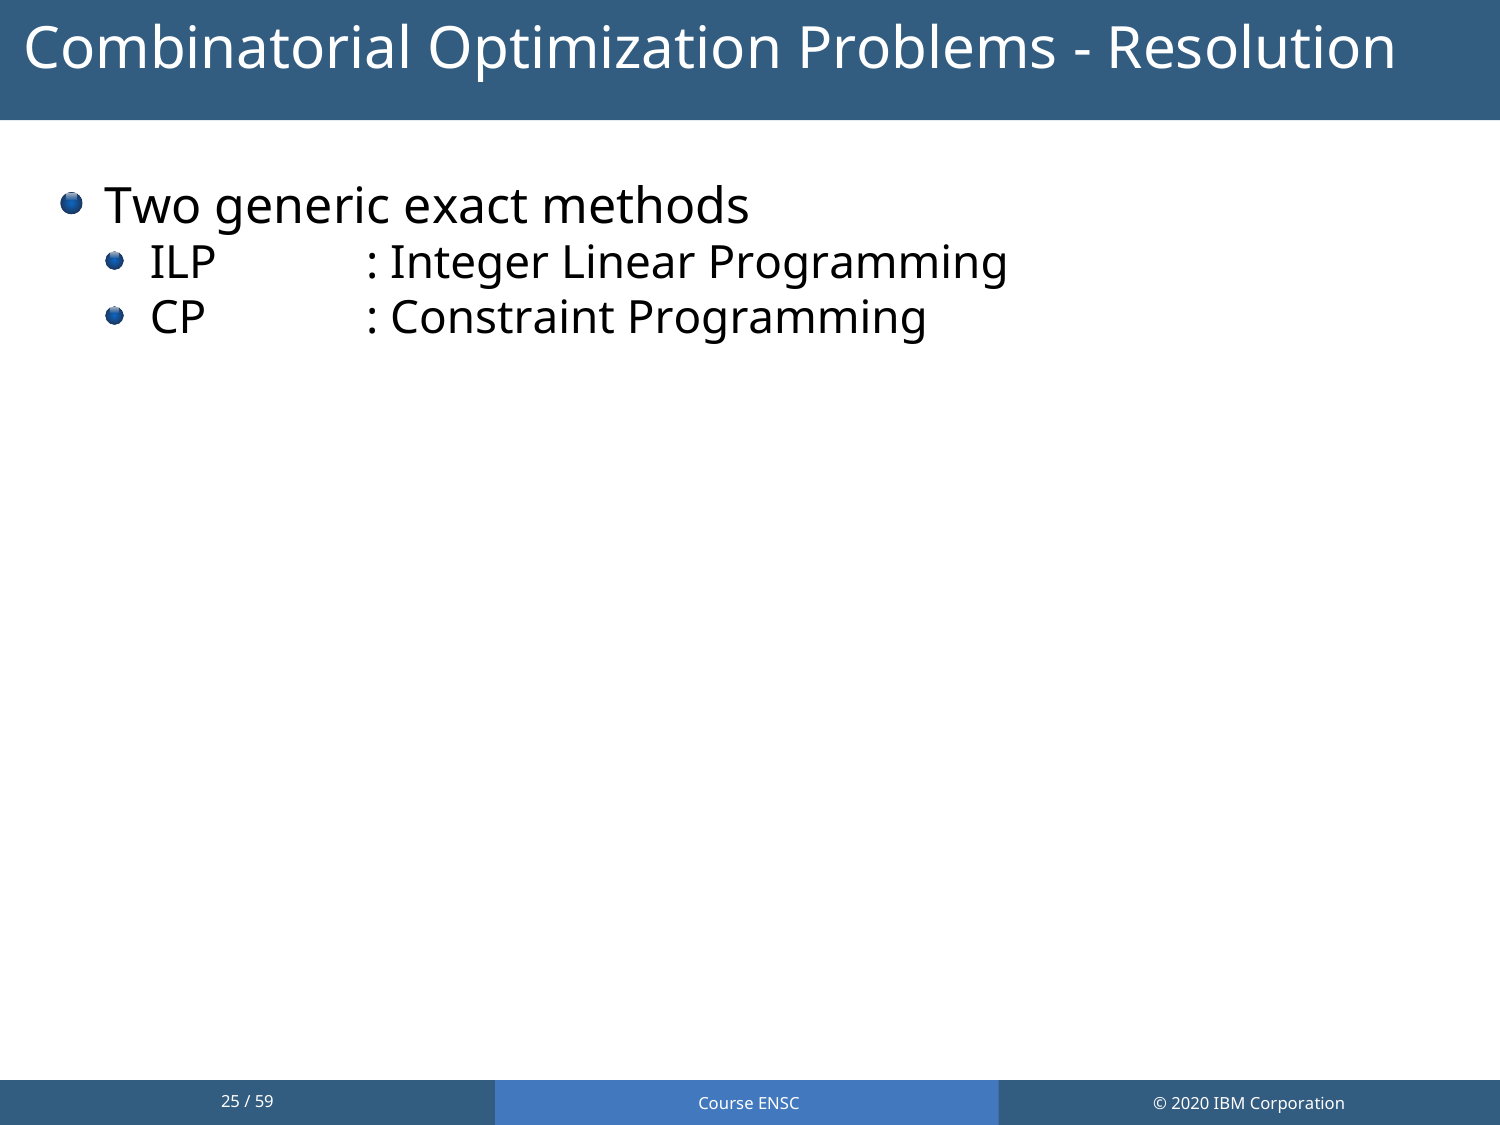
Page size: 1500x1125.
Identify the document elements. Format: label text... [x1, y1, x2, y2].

title Combinatorial Optimization Problems - Resolution [0, 0, 1500, 121]
list Two generic exact methods ILP : Integer Linear Programming CP : Constraint Programming [45, 165, 1441, 1036]
